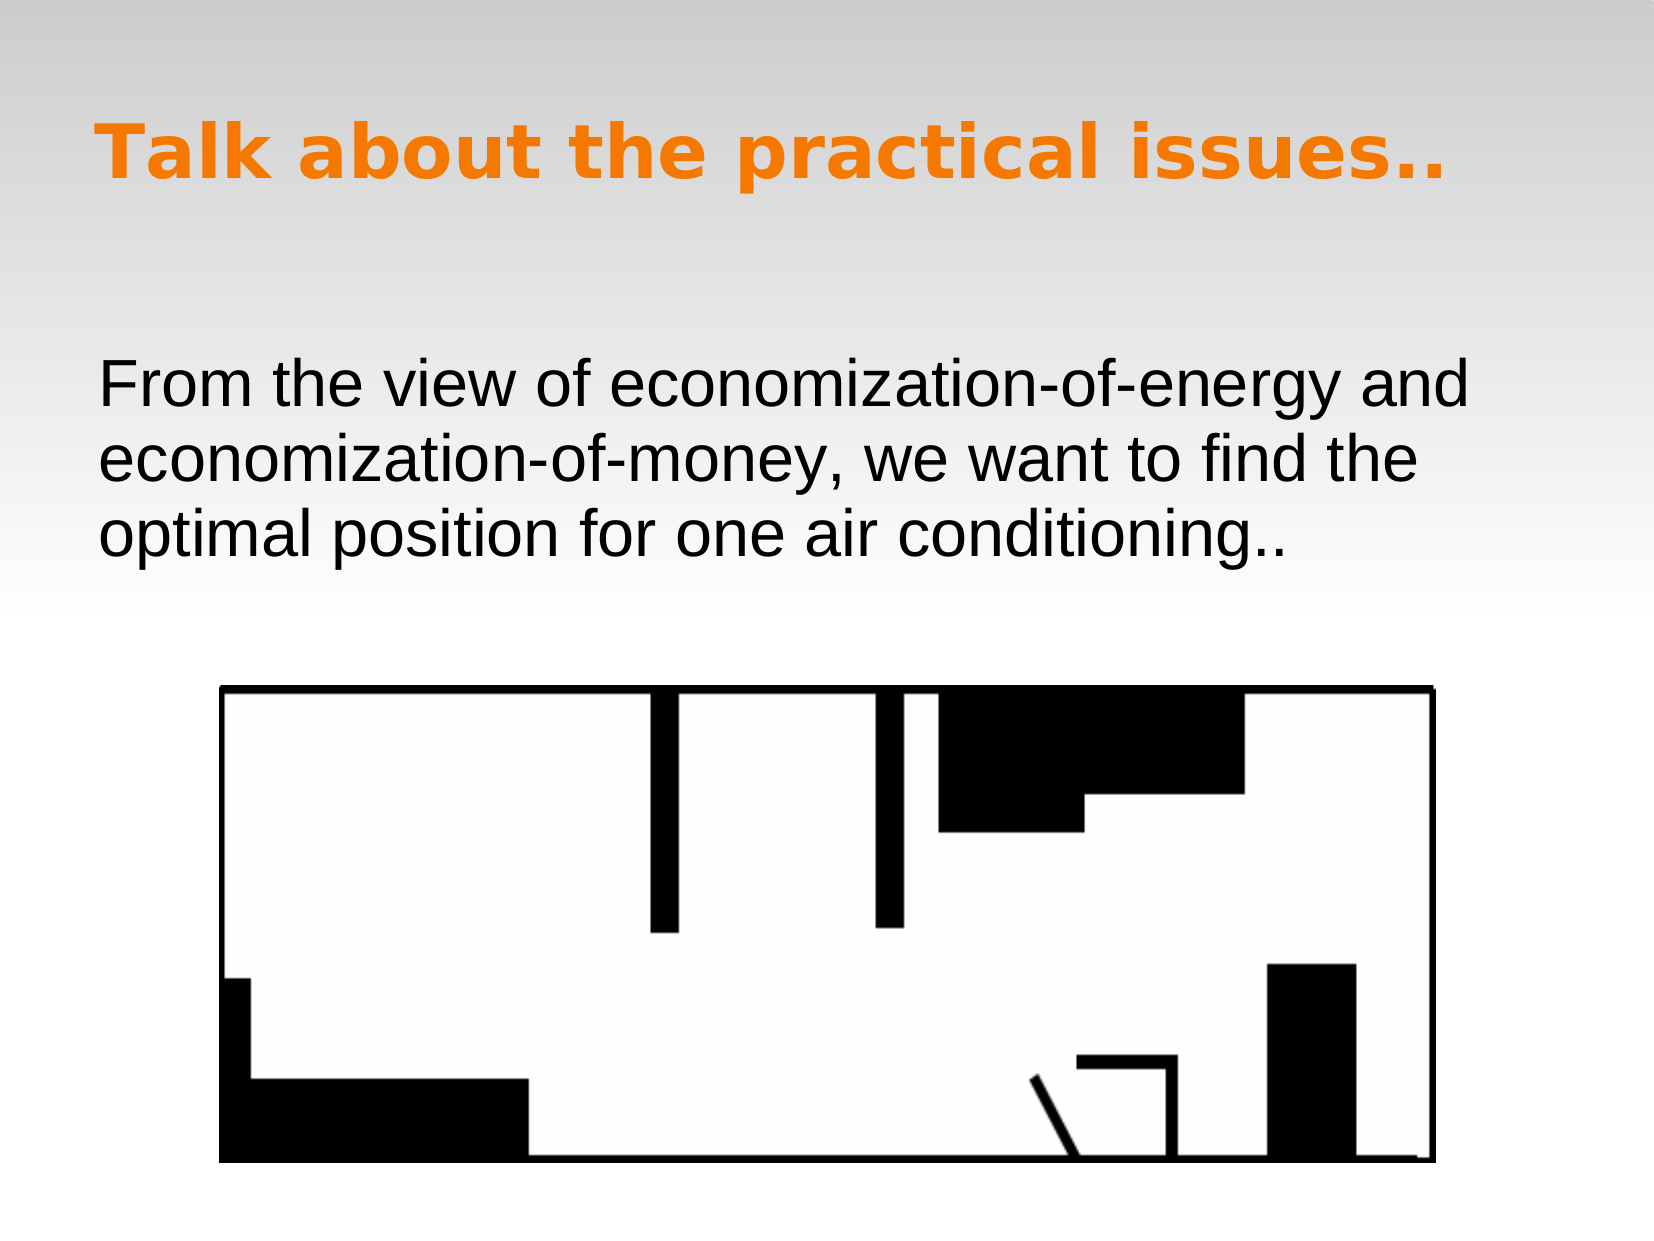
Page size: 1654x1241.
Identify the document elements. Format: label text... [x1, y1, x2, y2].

picture [219, 685, 1436, 1163]
title Talk about the practical issues.. [82, 49, 1571, 257]
subtitle From the view of economization-of-energy and economization-of-money, we want to find the optimal position for one air conditioning.. [98, 56, 1587, 861]
